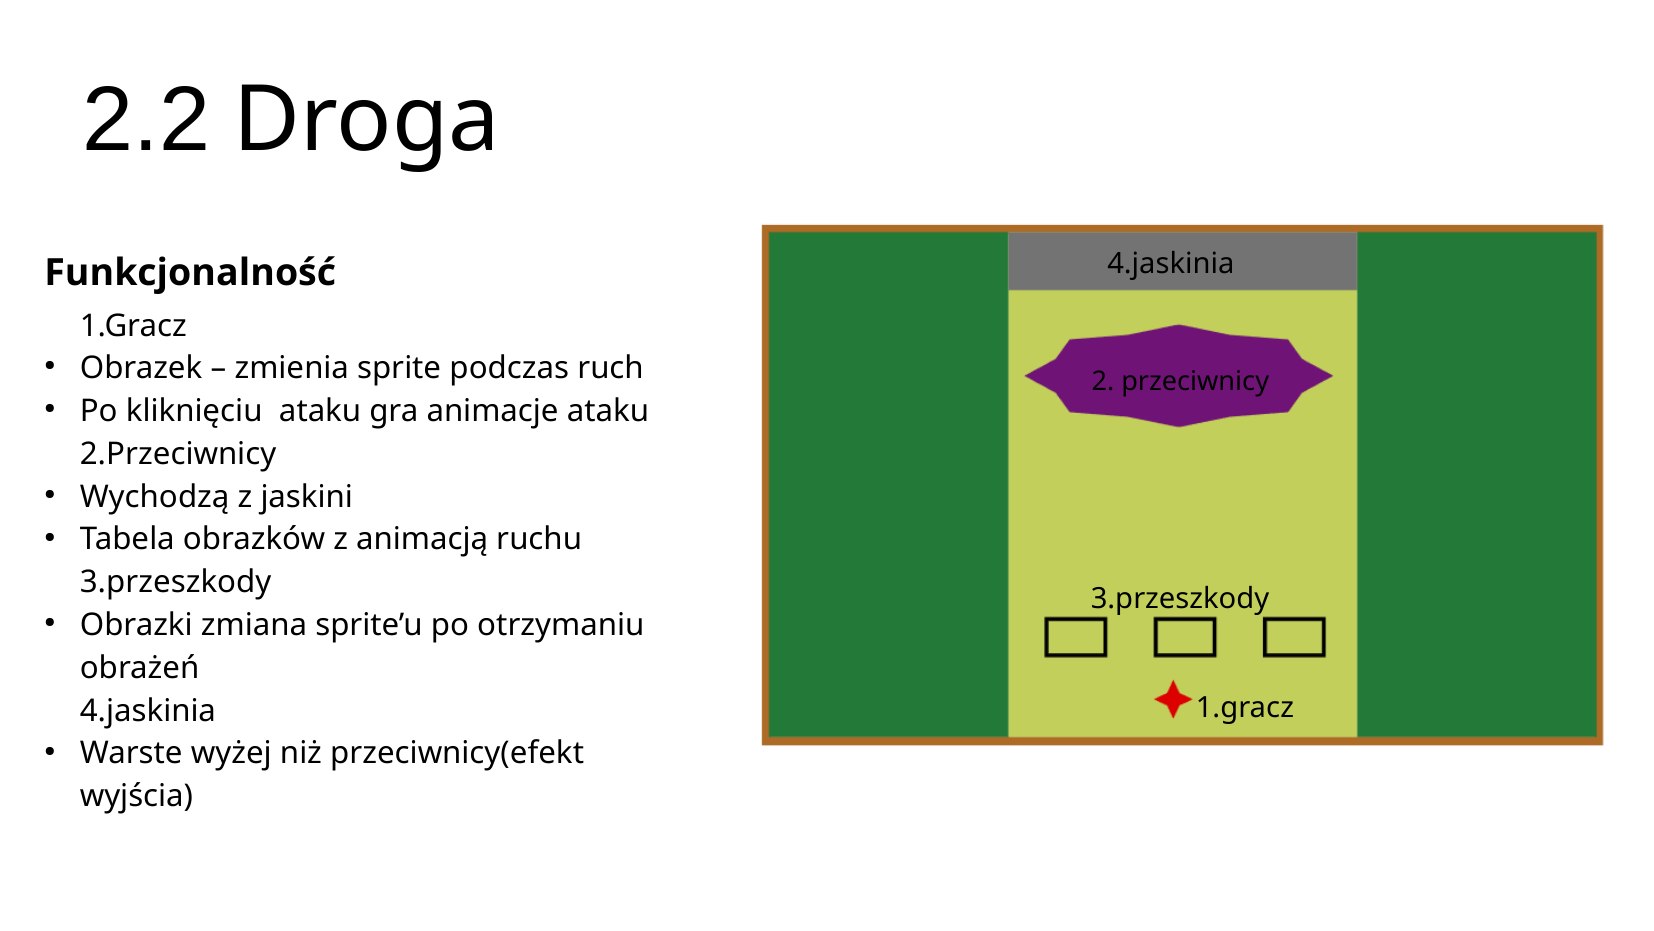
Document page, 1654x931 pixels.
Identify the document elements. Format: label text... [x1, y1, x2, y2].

text_box 1.gracz [1181, 679, 1319, 730]
text_box 2. przeciwnicy [1076, 354, 1300, 403]
text_box 1.Gracz Obrazek – zmienia sprite podczas ruch Po kliknięciu ataku gra animacje ataku 2.Przeciwnicy Wychodzą z jaskini Tabela obrazków z animacją ruchu 3.przeszkody Obrazki zmiana sprite’u po otrzymaniu obrażeń 4.jaskinia Warste wyżej niż przeciwnicy(efekt wyjścia) [29, 295, 709, 804]
text_box 4.jaskinia [1092, 234, 1264, 286]
title 2.2 Droga [82, 37, 1571, 193]
text_box Funkcjonalność [29, 238, 473, 345]
picture [738, 192, 1624, 783]
text_box 3.przeszkody [1076, 569, 1300, 621]
